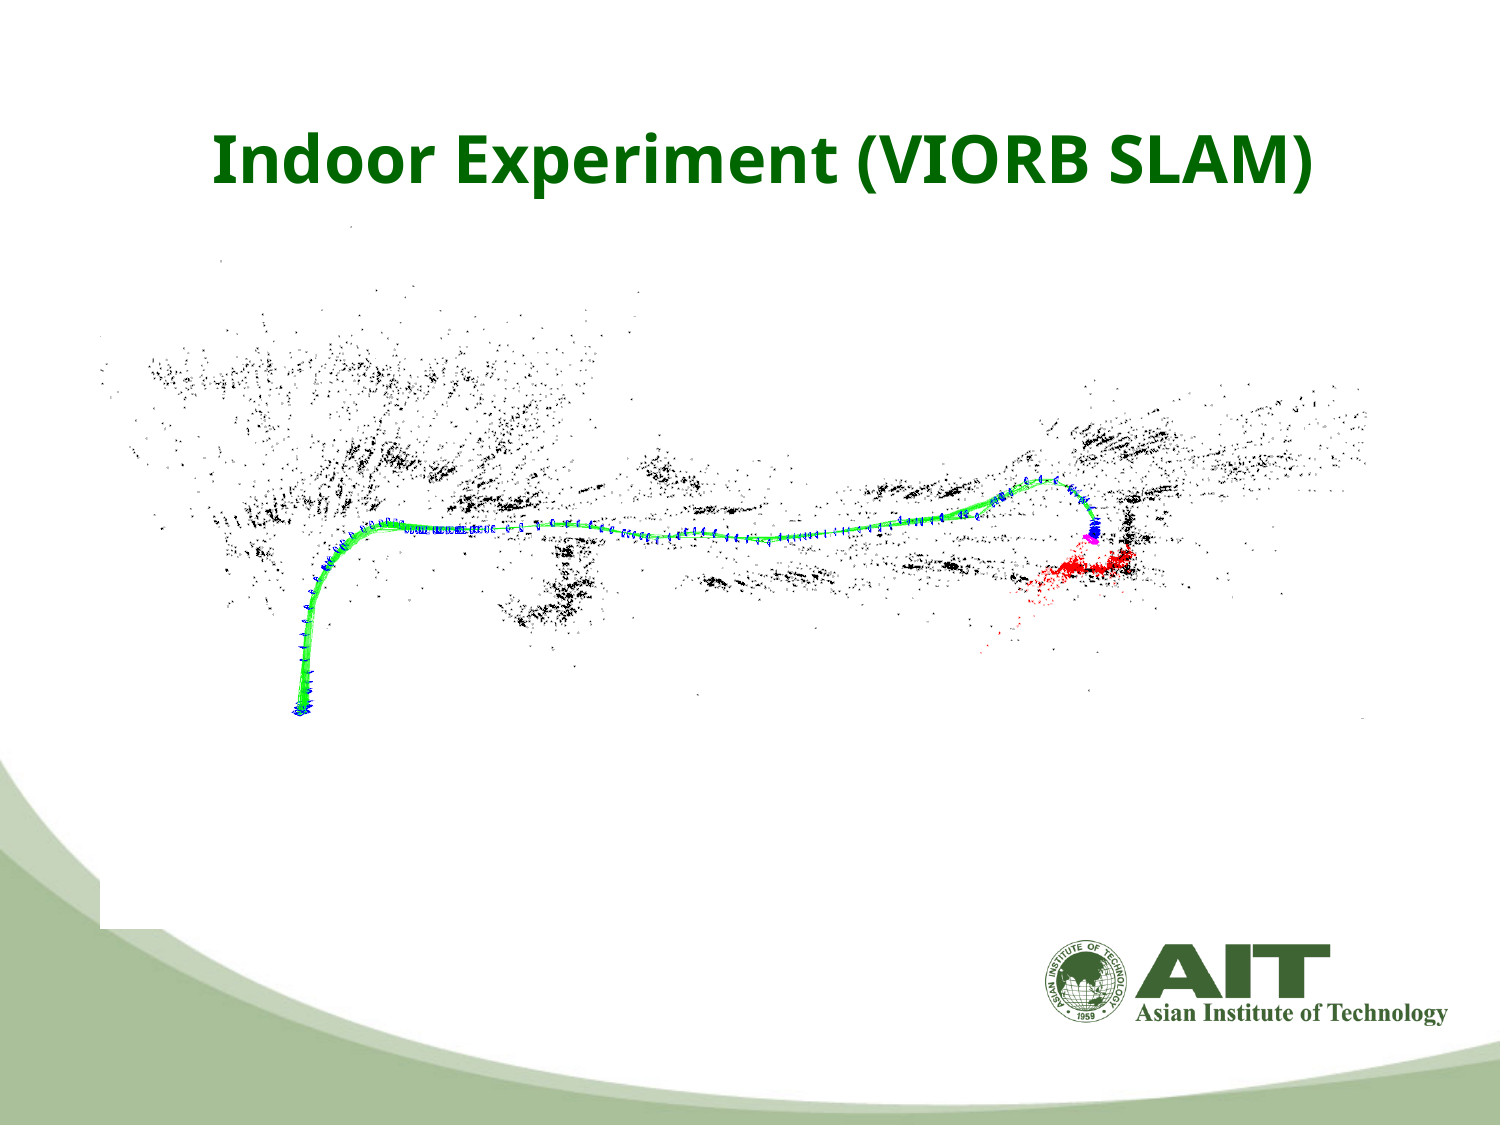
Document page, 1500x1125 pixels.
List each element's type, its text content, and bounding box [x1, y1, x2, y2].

title Indoor Experiment (VIORB SLAM) [88, 63, 1439, 251]
picture [0, 0, 1500, 1125]
